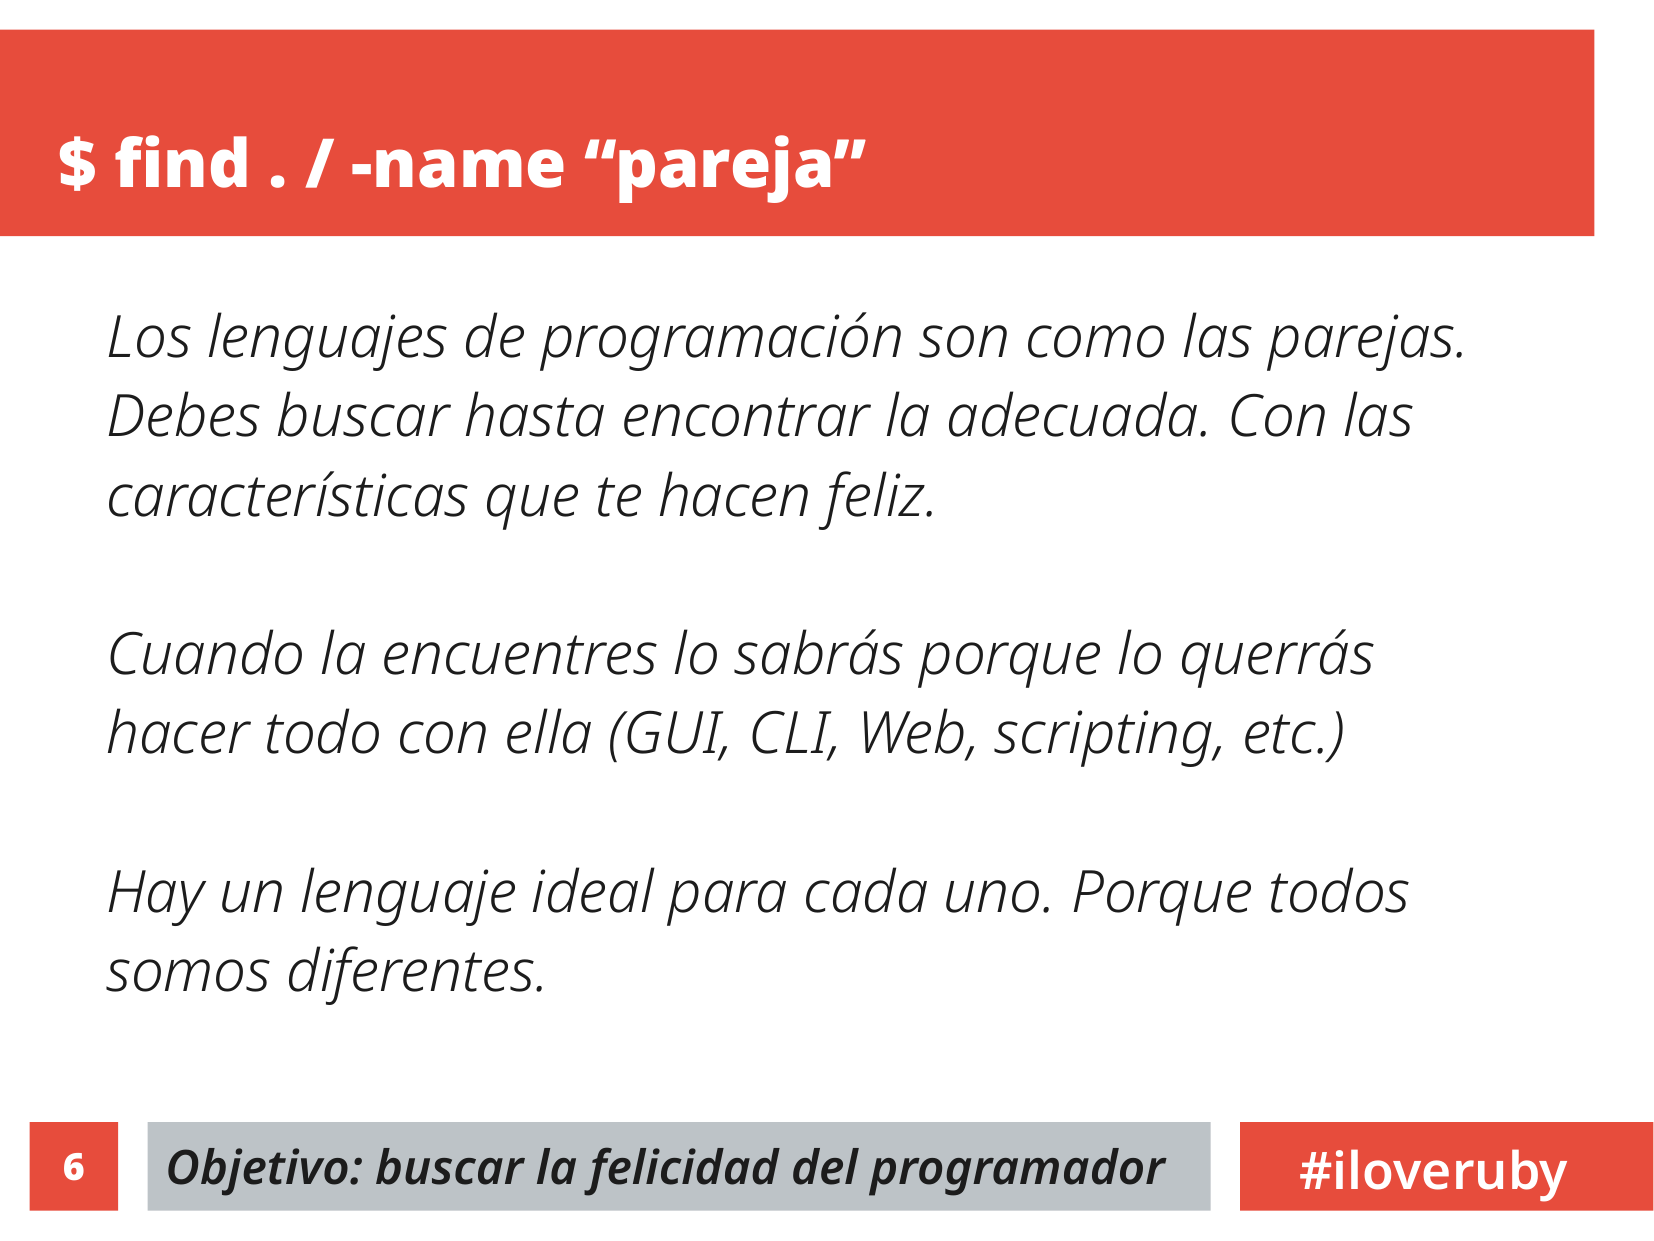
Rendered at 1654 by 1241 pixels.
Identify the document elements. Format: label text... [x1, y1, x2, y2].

list Objetivo: buscar la felicidad del programador [165, 1133, 1182, 1205]
title $ find . / -name “pareja” [59, 59, 1595, 207]
list #iloveruby [1299, 1133, 1607, 1205]
text_box Los lenguajes de programación son como las parejas. Debes buscar hasta encontrar la adecuada. Con las características que te hacen feliz. Cuando la encuentres lo sabrás porque lo querrás hacer todo con ella (GUI, CLI, Web, scripting, etc.) Hay un lenguaje ideal para cada uno. Porque todos somos diferentes. [106, 295, 1501, 438]
